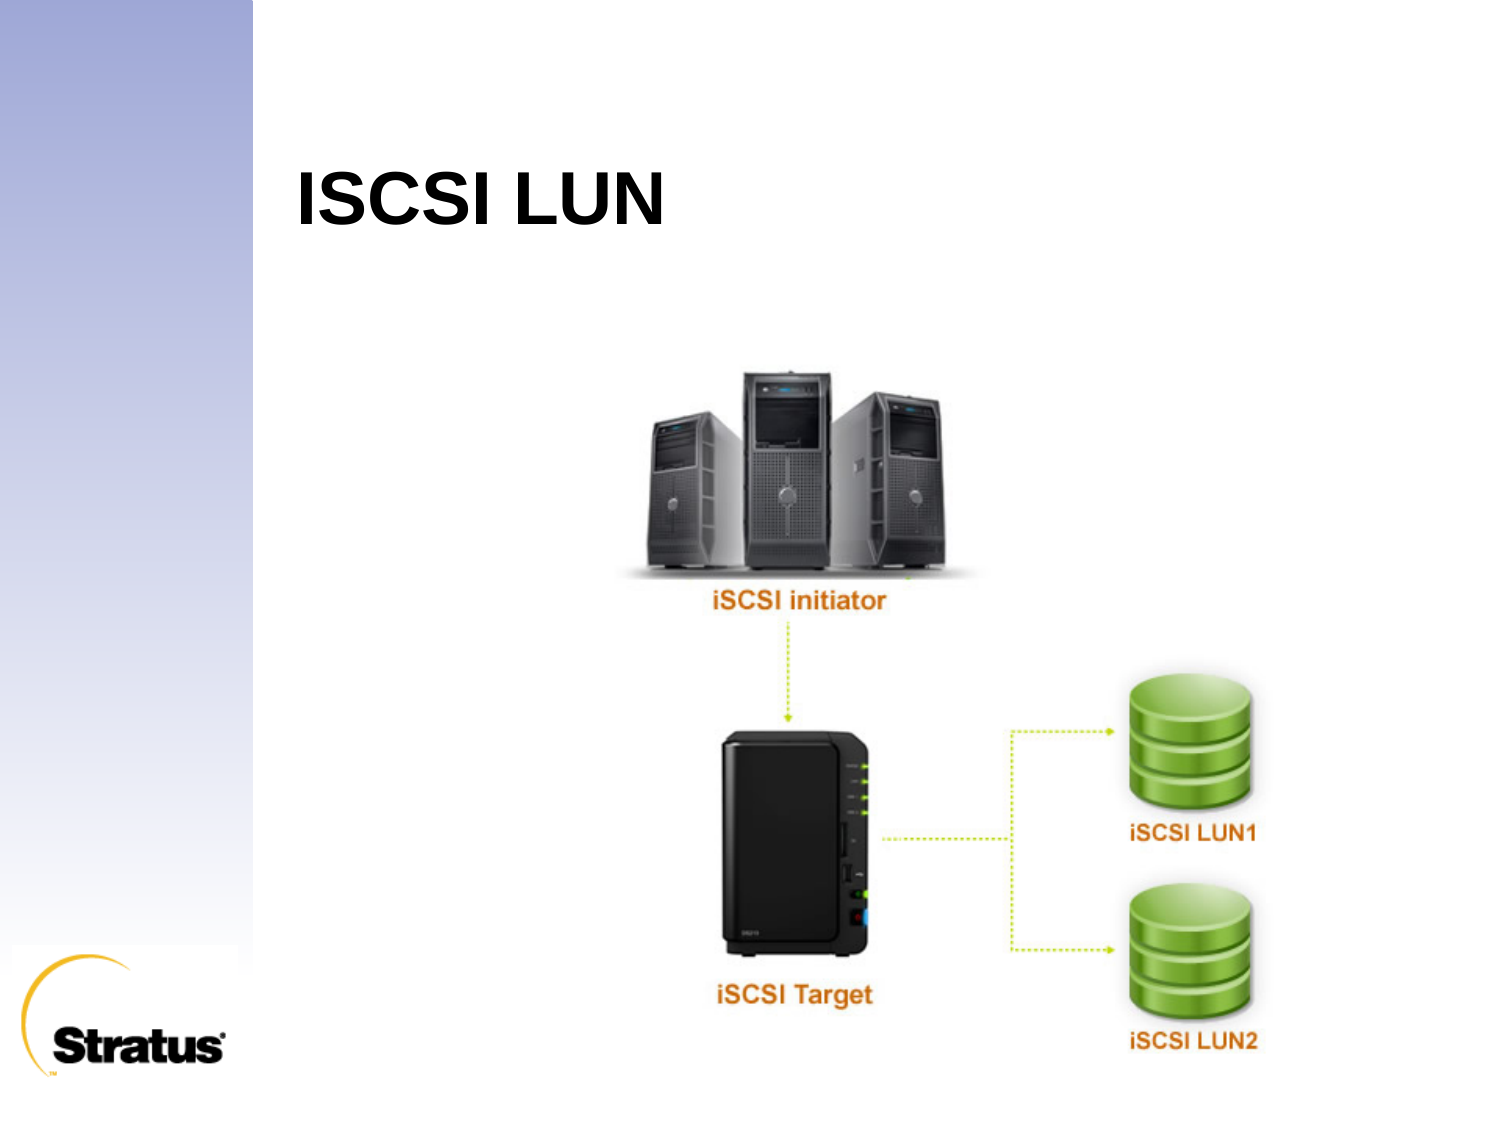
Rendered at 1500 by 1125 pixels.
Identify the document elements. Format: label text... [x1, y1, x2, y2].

picture [590, 328, 1341, 1093]
title ISCSI LUN [296, 115, 1447, 289]
picture [12, 945, 238, 1088]
